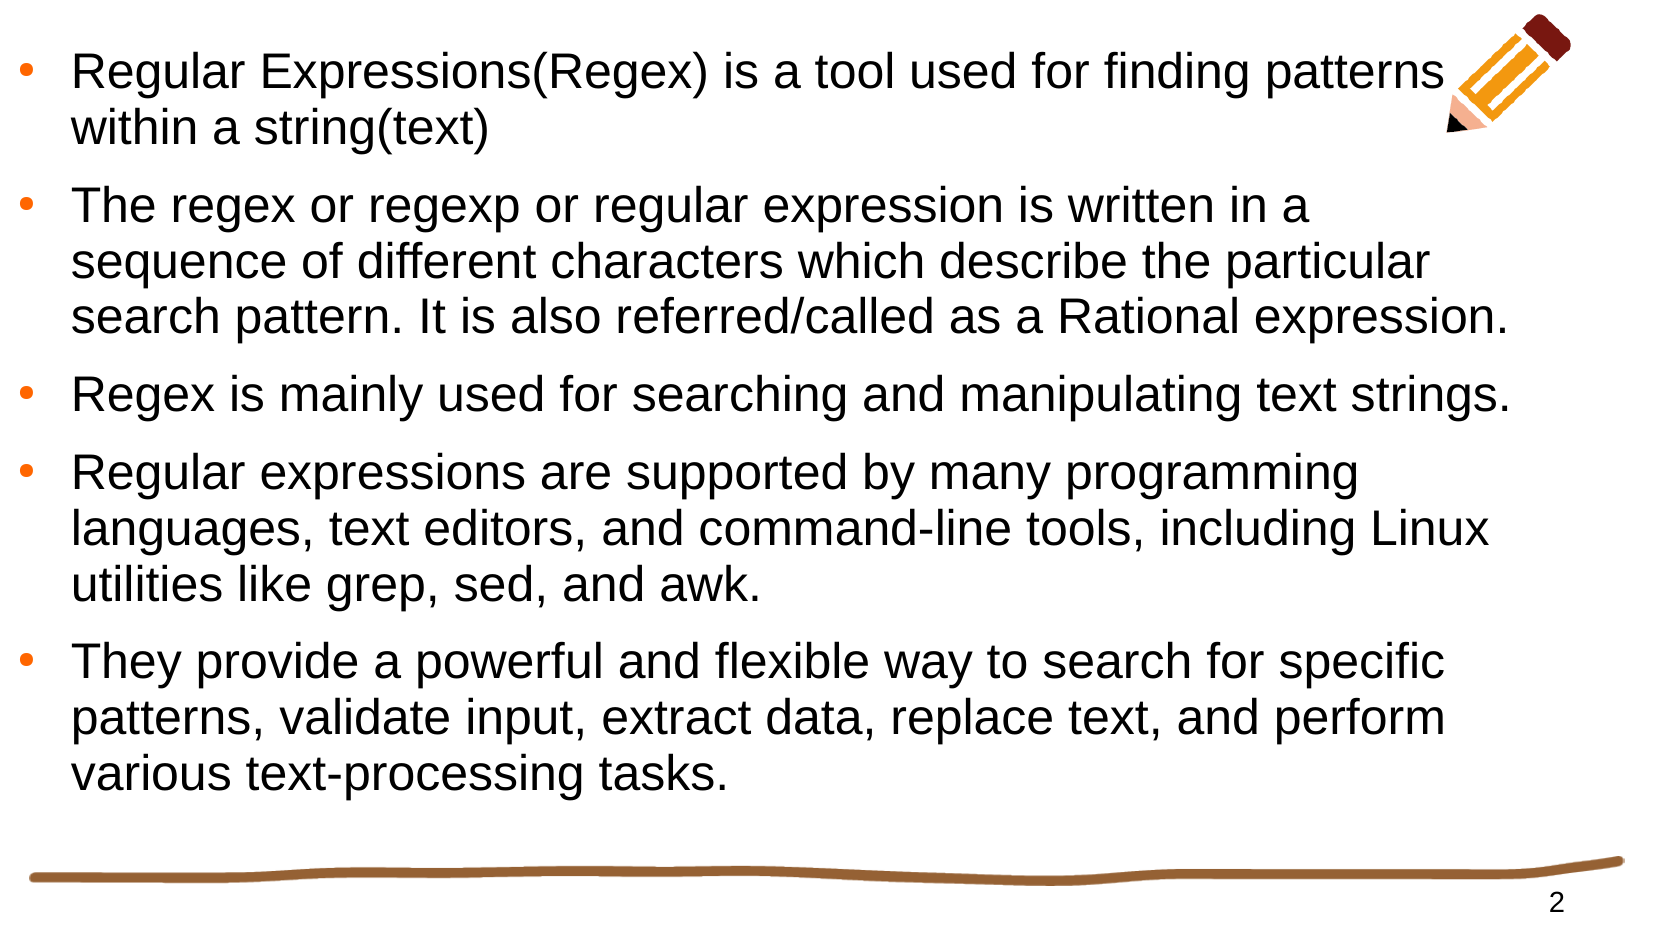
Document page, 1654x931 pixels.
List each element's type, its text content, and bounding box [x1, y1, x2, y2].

picture [1446, 14, 1571, 133]
list Regular Expressions(Regex) is a tool used for finding patterns within a string(text) The regex or regexp or regular expression is written in a sequence of different characters which describe the particular search pattern. It is also referred/called as a Rational expression. Regex is mainly used for searching and manipulating text strings. Regular expressions are supported by many programming languages, text editors, and command-line tools, including Linux utilities like grep, sed, and awk. They provide a powerful and flexible way to search for specific patterns, validate input, extract data, replace text, and perform various text-processing tasks. [0, 43, 1538, 826]
picture [29, 856, 1625, 886]
